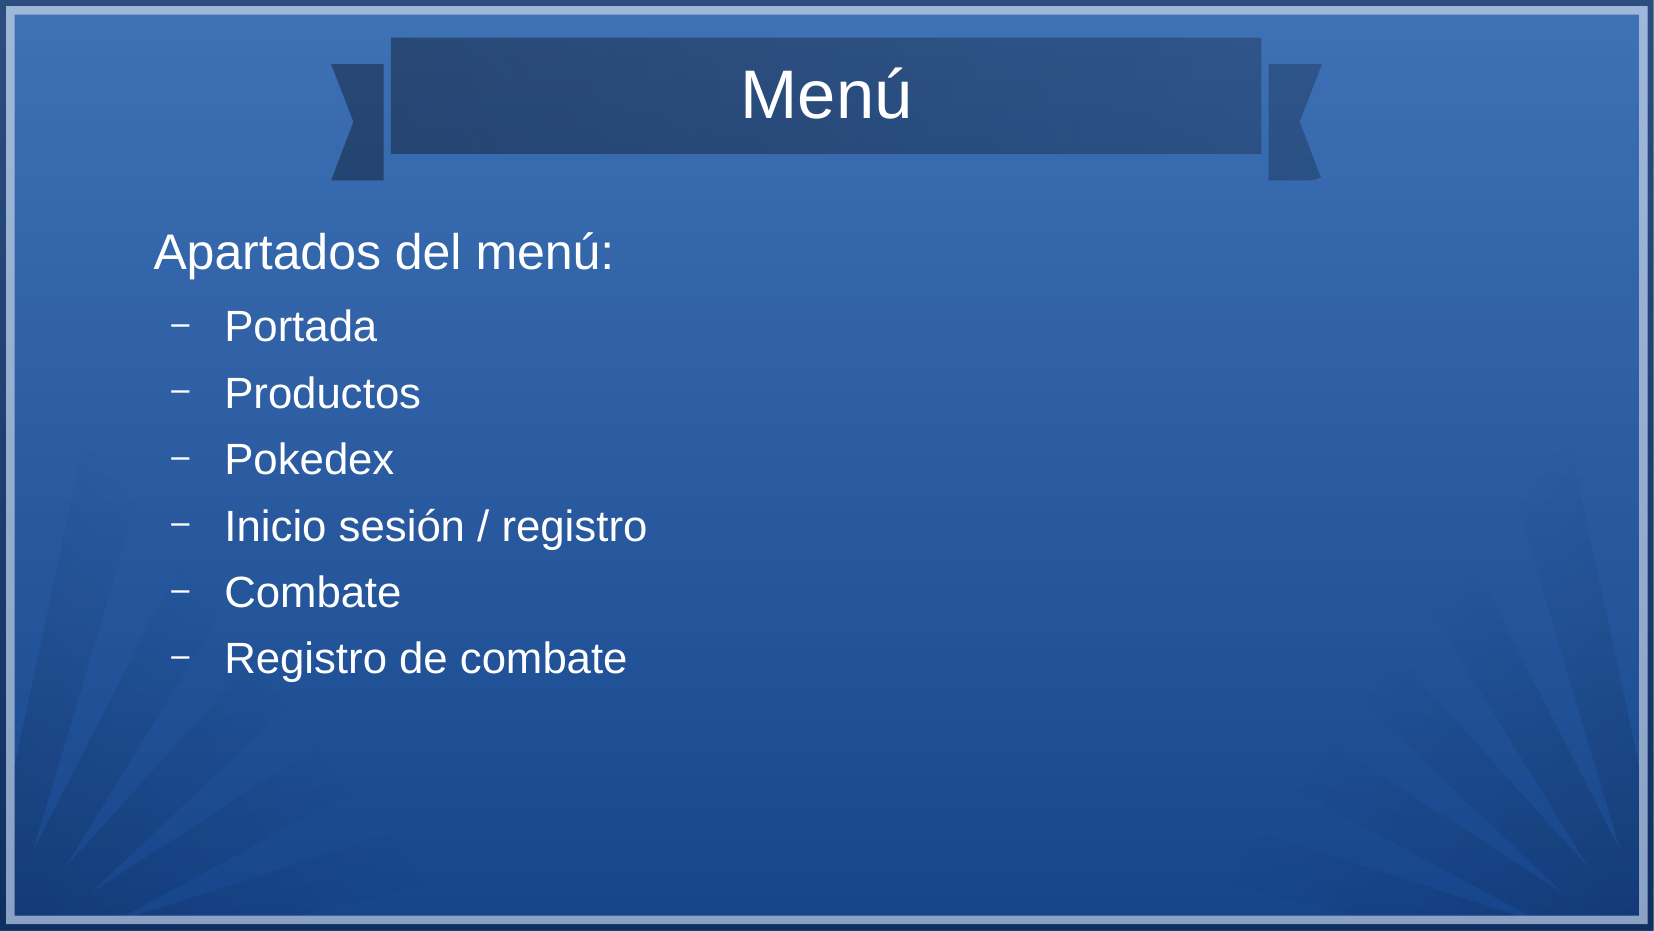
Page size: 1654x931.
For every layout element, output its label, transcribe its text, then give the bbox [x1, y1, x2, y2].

title Menú [389, 35, 1264, 154]
list Apartados del menú: Portada Productos Pokedex Inicio sesión / registro Combate Registro de combate [82, 224, 1571, 848]
